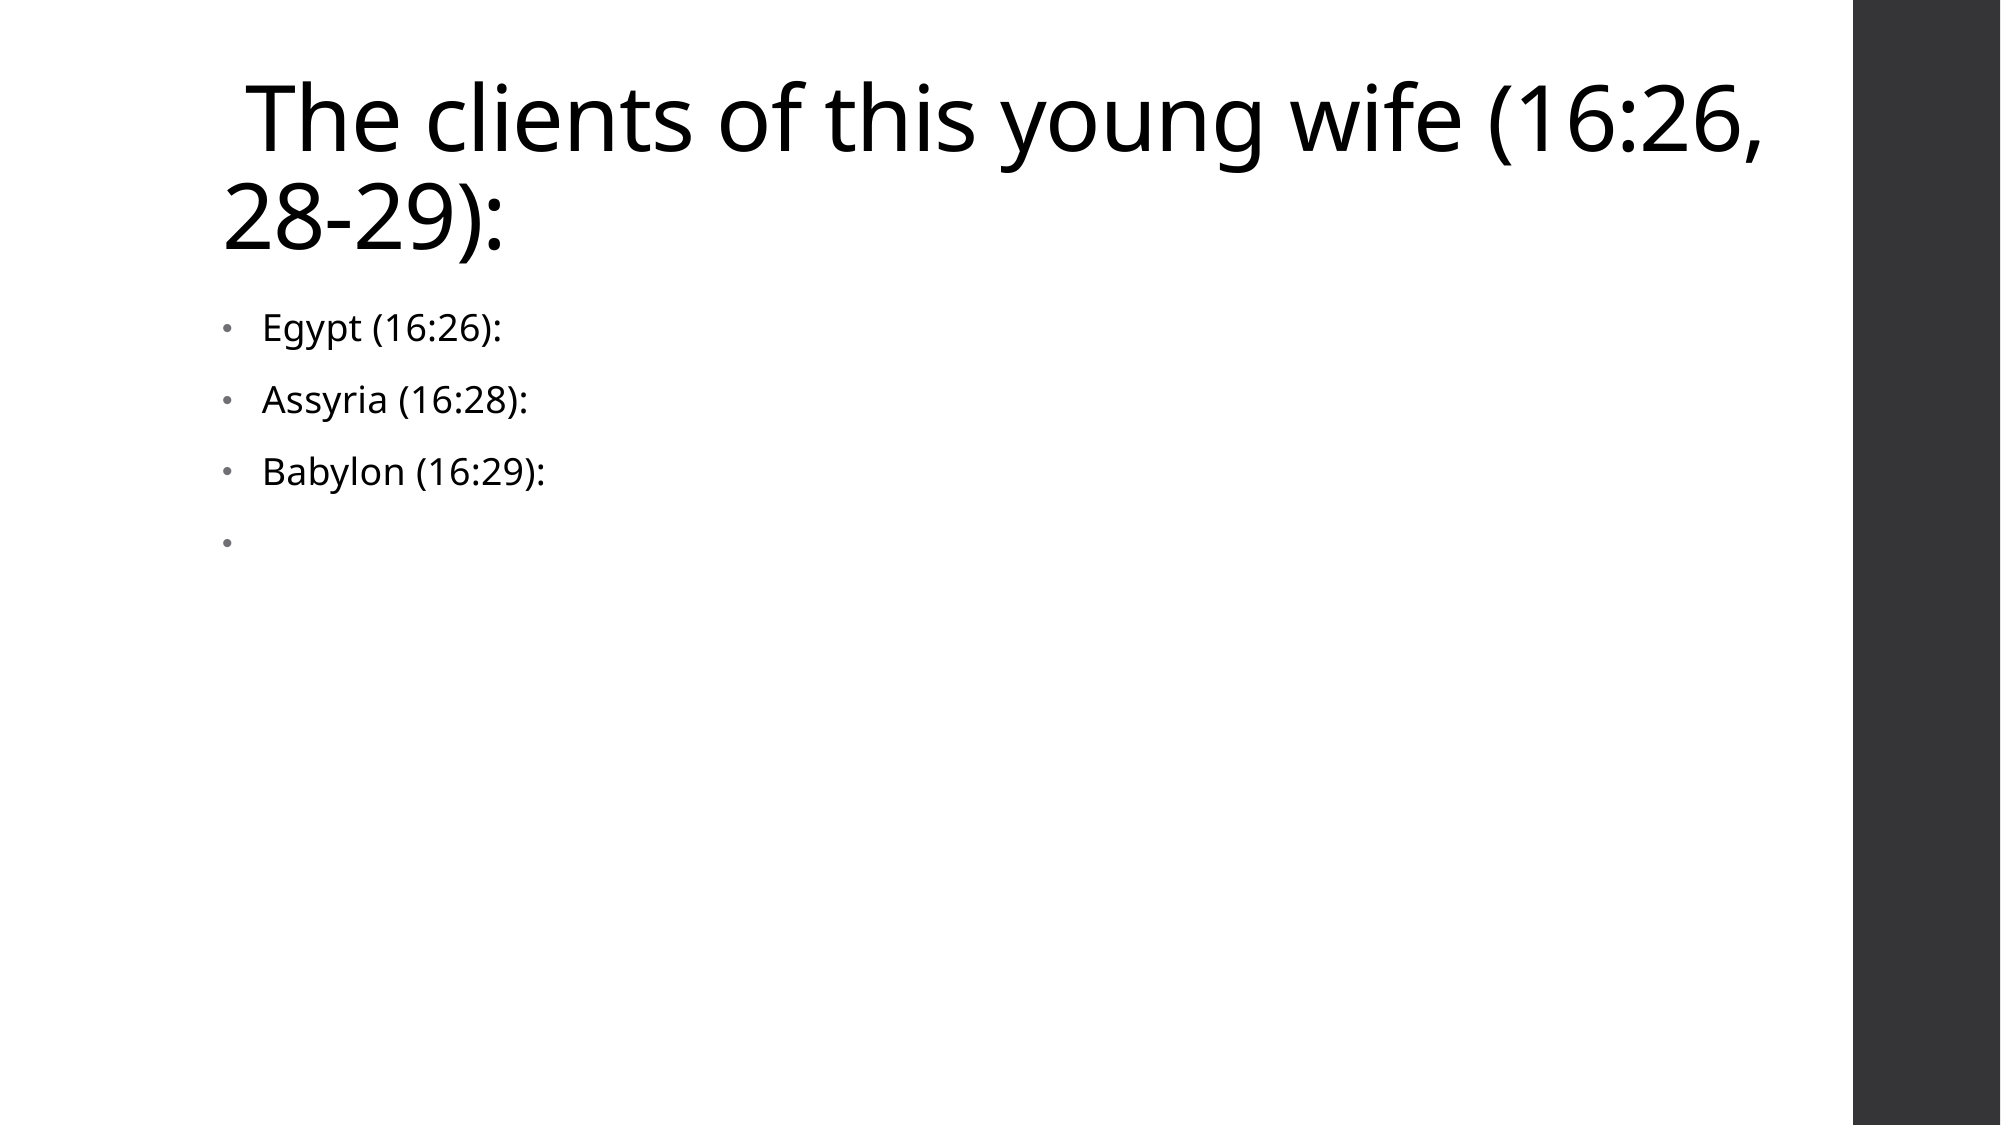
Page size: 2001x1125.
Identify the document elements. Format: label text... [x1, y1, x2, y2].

title The clients of this young wife (16:26, 28-29): [206, 60, 1797, 278]
list Egypt (16:26): Assyria (16:28): Babylon (16:29): [206, 299, 1617, 1014]
